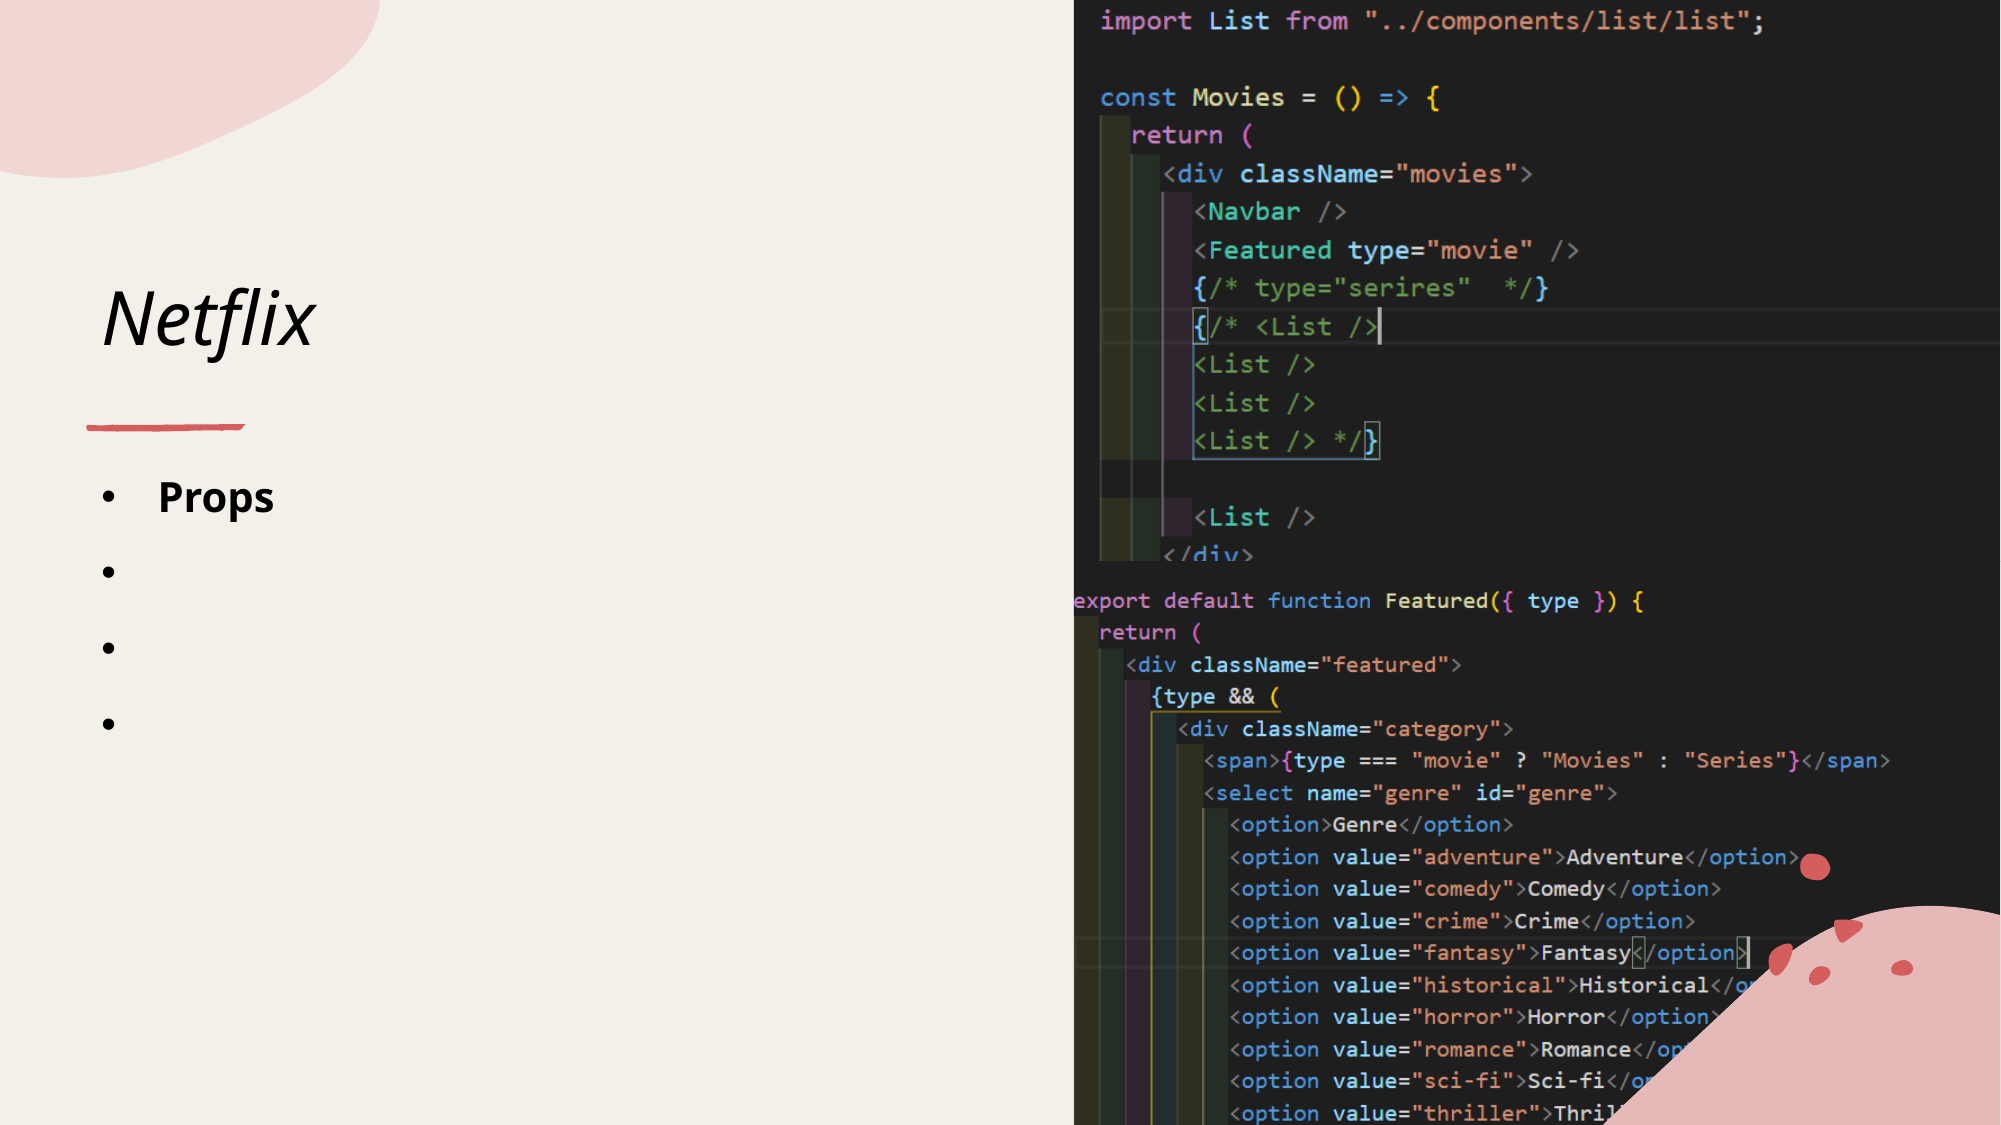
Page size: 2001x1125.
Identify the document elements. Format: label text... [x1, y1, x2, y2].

text_box [0, 0, 1073, 1125]
subtitle Props [86, 458, 1000, 996]
text_box [1800, 853, 1831, 881]
text_box [1602, 905, 2000, 1125]
picture [1073, 0, 2000, 1125]
title Netflix [86, 129, 1000, 368]
